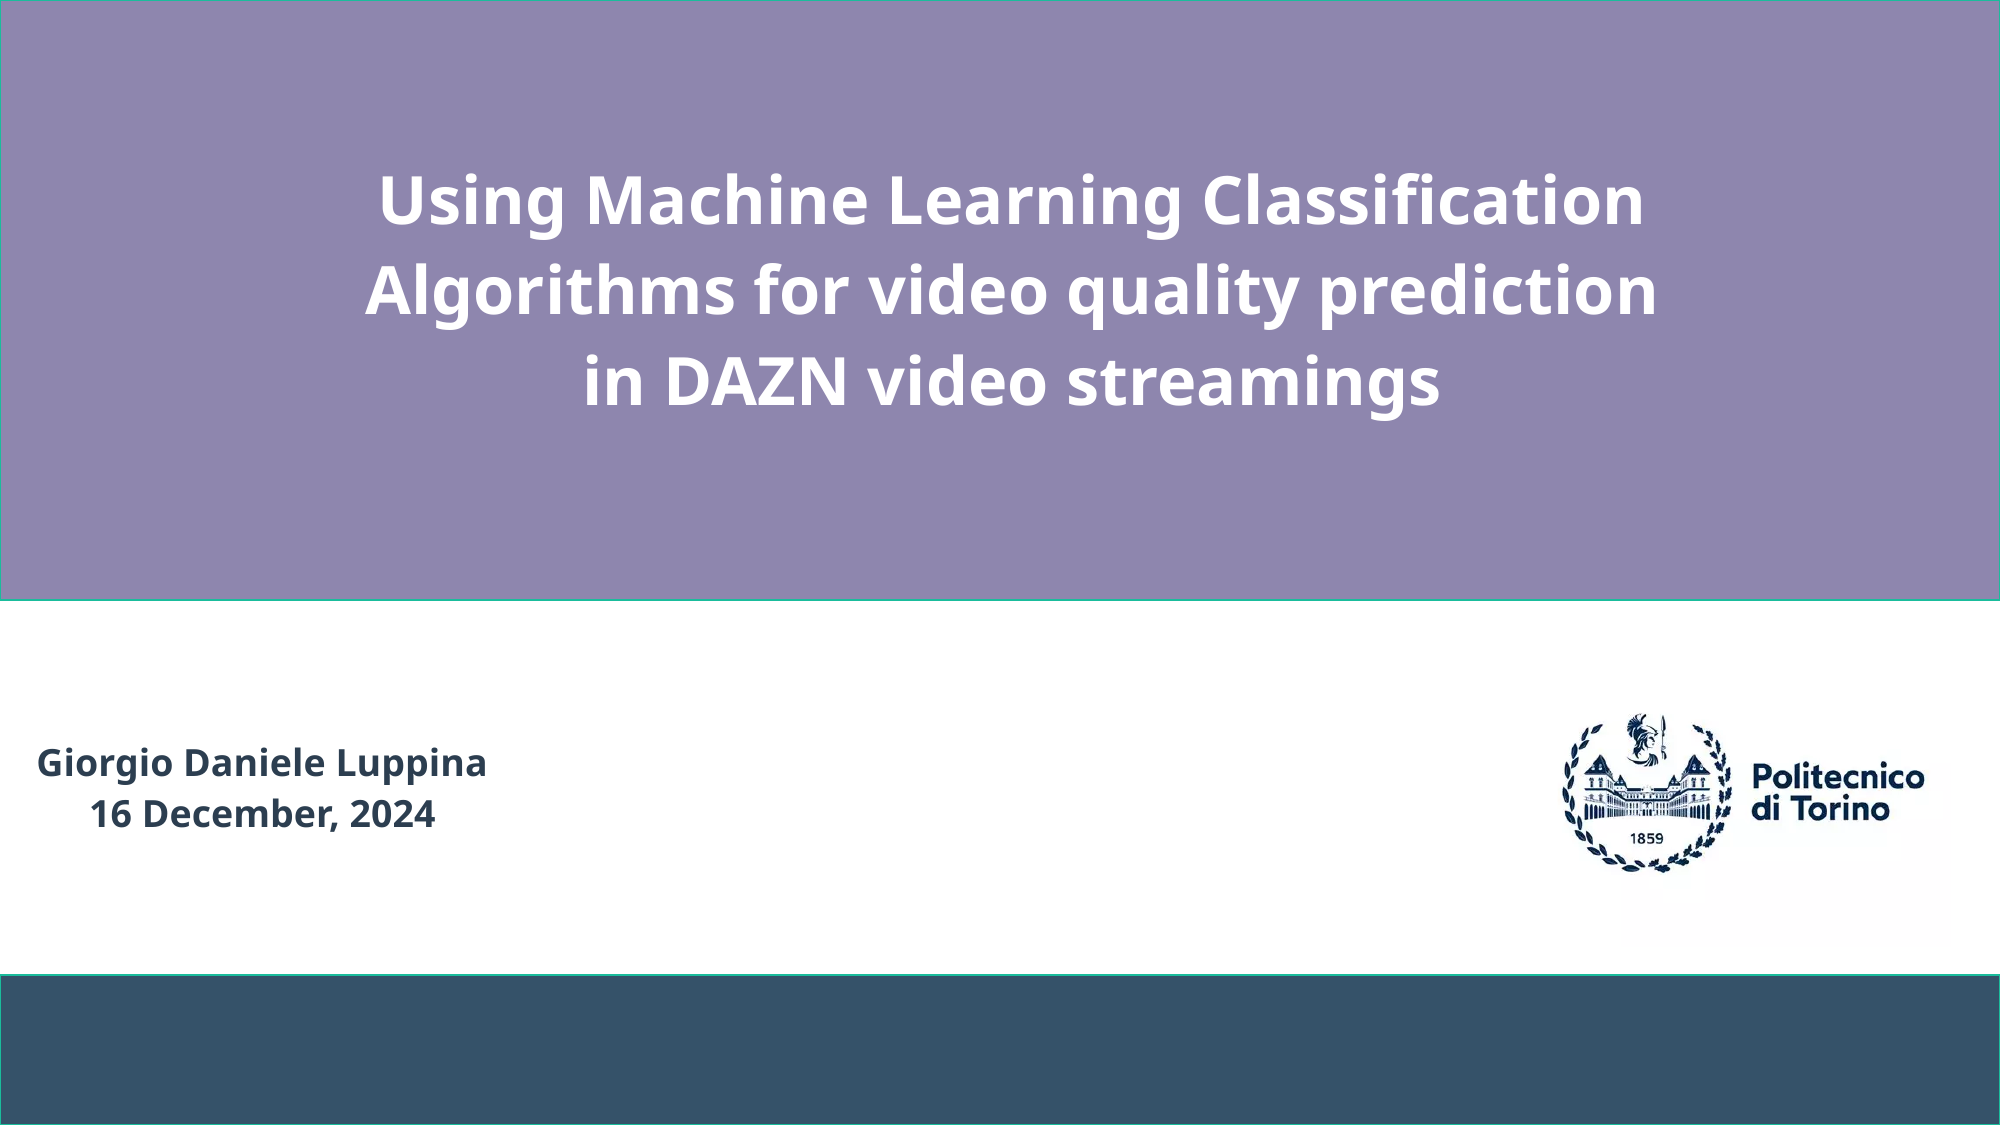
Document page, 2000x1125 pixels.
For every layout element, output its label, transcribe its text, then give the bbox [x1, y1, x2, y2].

text_box [0, 975, 2000, 1125]
text_box Using Machine Learning Classification Algorithms for video quality prediction in DAZN video streamings [337, 156, 1688, 422]
text_box Giorgio Daniele Luppina 16 December, 2024 [0, 690, 526, 885]
text_box [0, 0, 2000, 601]
picture [1537, 637, 1951, 947]
